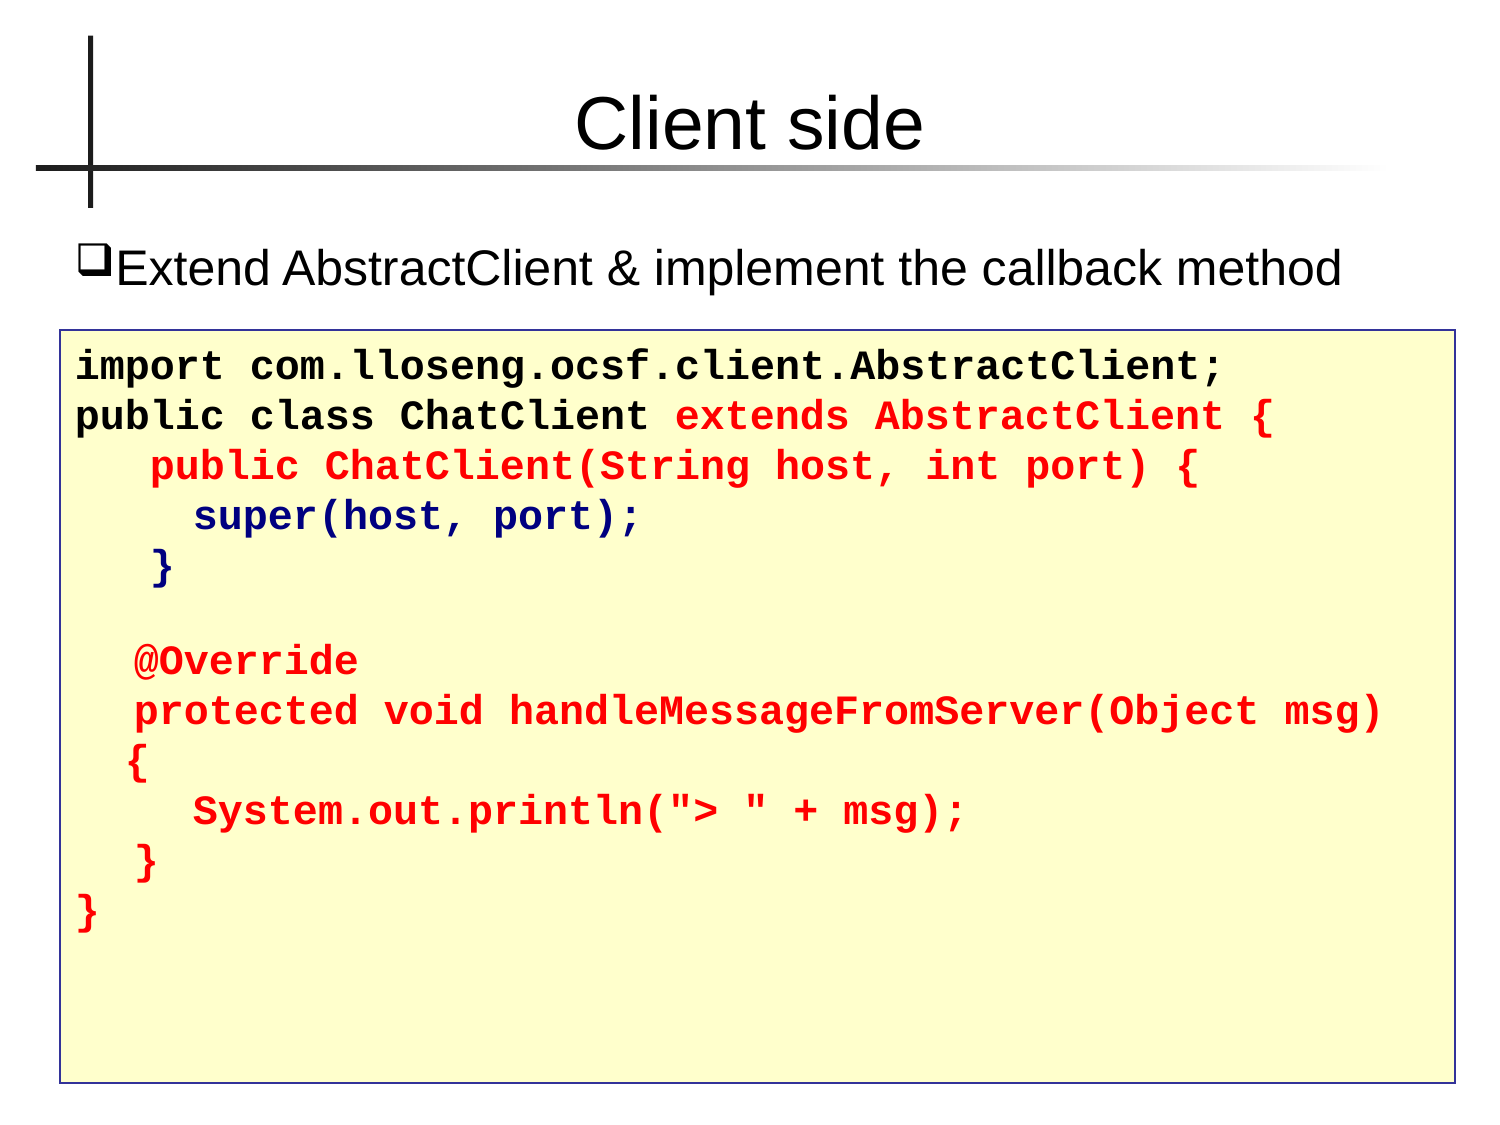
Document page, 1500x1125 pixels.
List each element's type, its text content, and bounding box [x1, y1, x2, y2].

text_box import com.lloseng.ocsf.client.AbstractClient; public class ChatClient extends AbstractClient { public ChatClient(String host, int port) { super(host, port); } @Override protected void handleMessageFromServer(Object msg) { System.out.println("> " + msg); } } [59, 329, 1455, 1083]
text_box Client side [100, 29, 1400, 172]
text_box Extend AbstractClient & implement the callback method [60, 227, 1465, 960]
